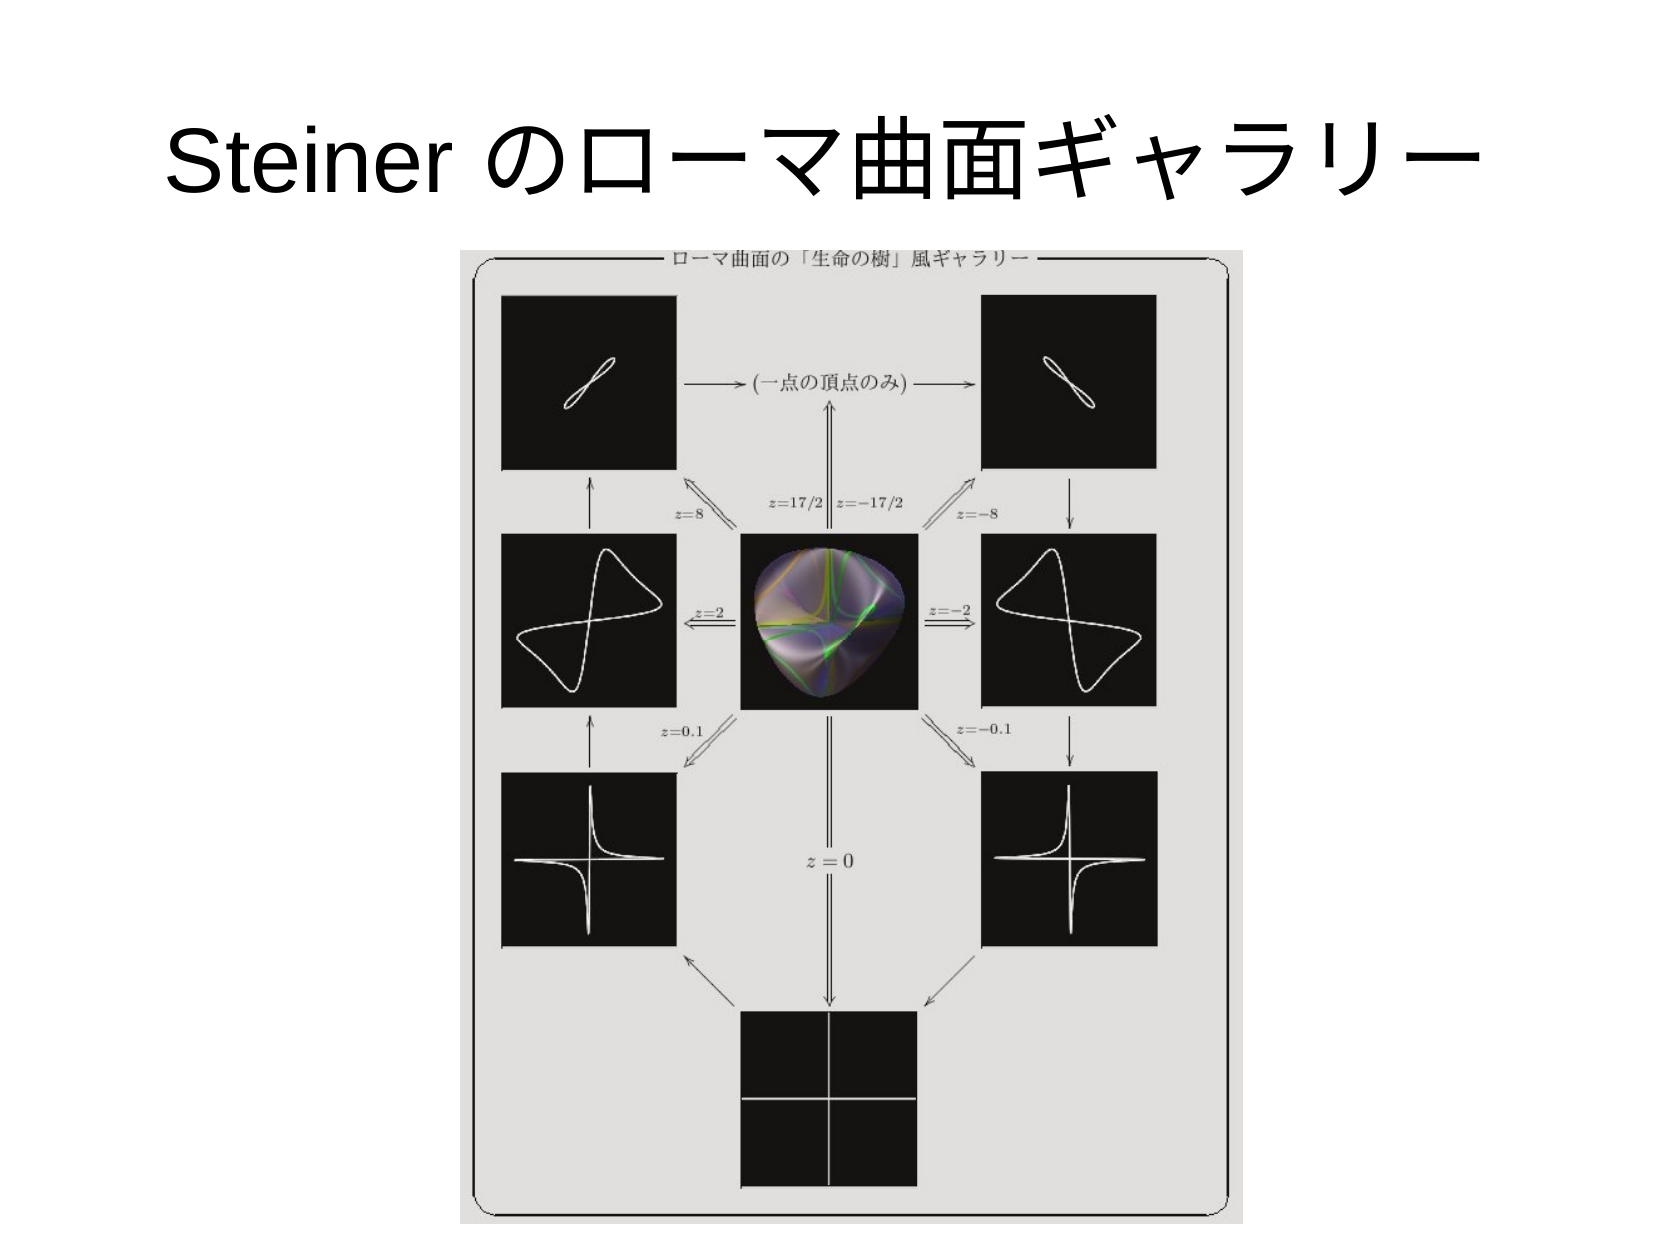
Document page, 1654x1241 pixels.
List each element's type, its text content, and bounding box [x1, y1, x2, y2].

title Steiner のローマ曲面ギャラリー [82, 56, 1571, 250]
picture [460, 250, 1243, 1224]
